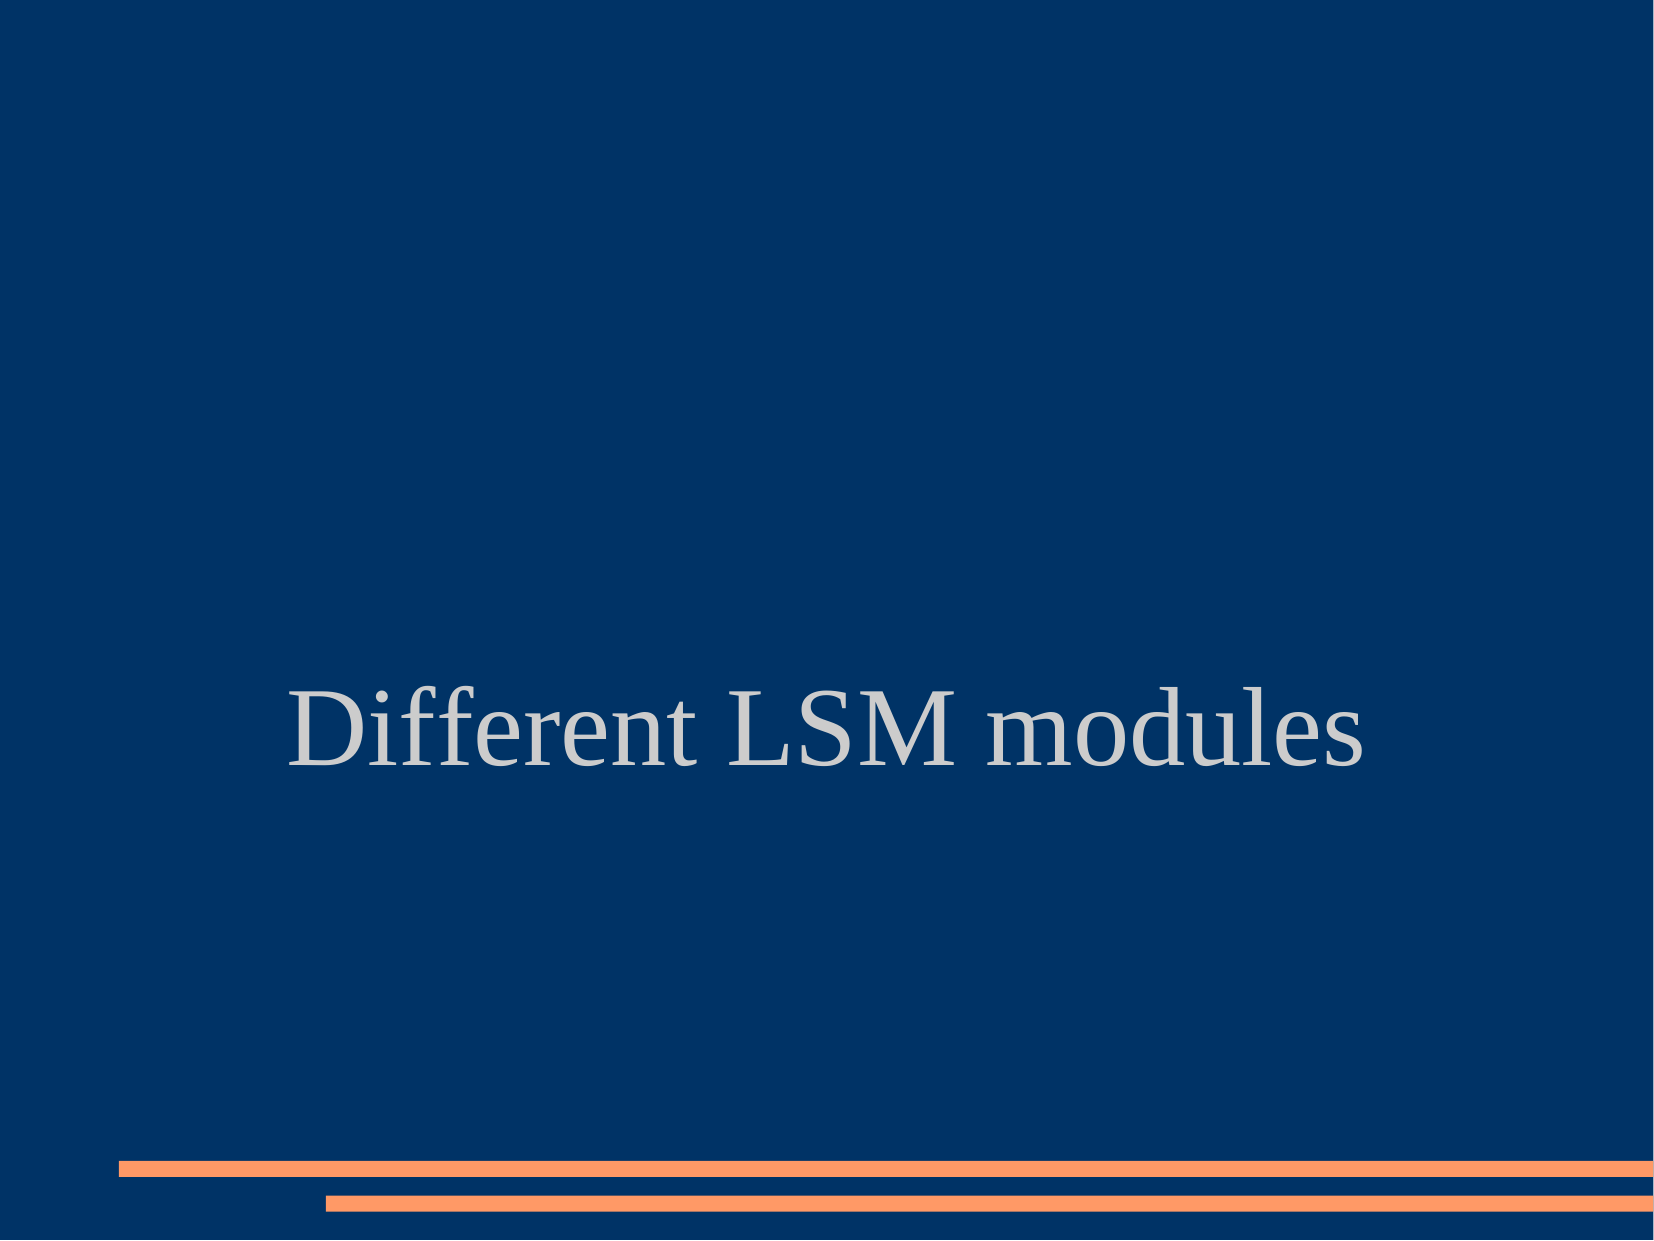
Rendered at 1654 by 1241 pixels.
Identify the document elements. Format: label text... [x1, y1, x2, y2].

subtitle Different LSM modules [121, 322, 1561, 1133]
